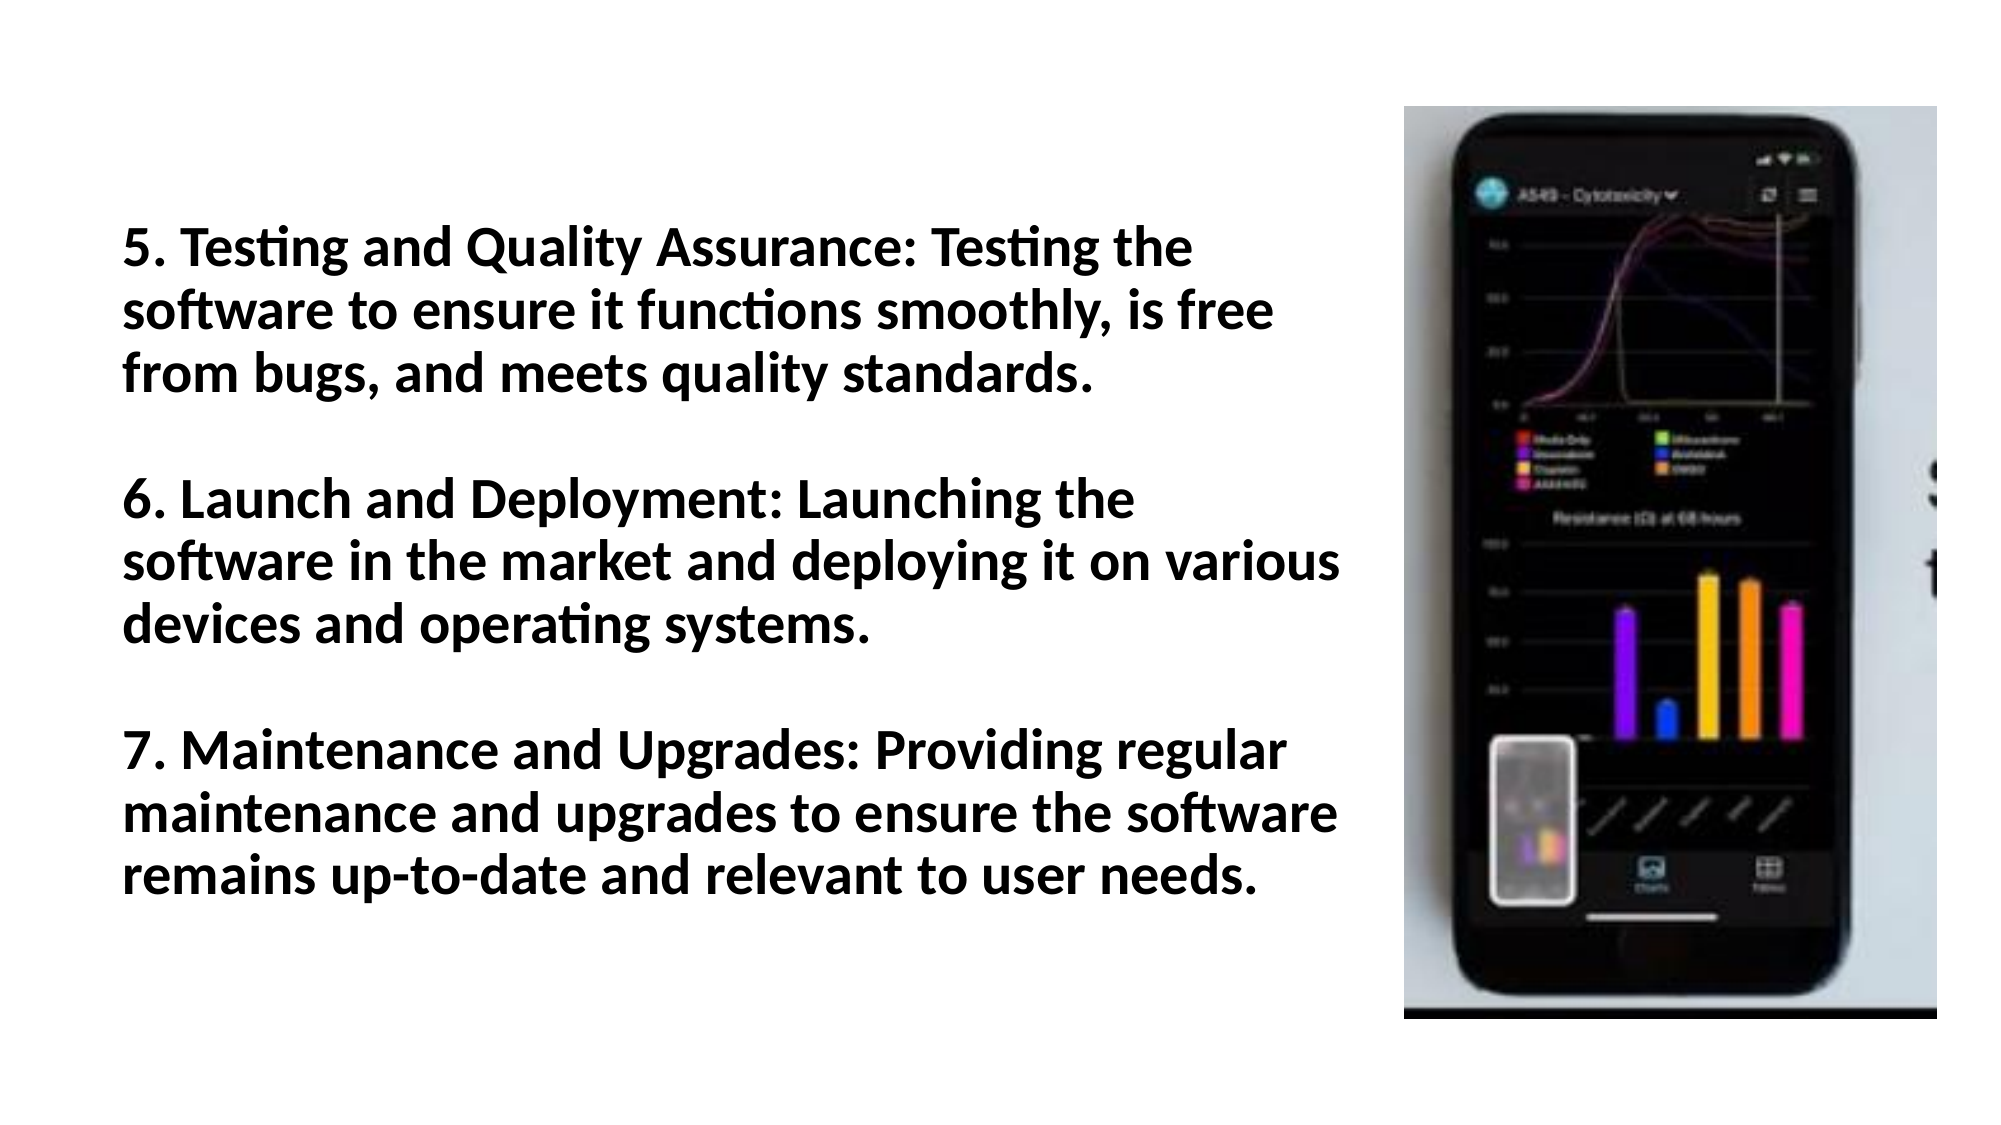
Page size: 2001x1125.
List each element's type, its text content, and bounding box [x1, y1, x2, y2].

list 5. Testing and Quality Assurance: Testing the software to ensure it functions smoothly, is free from bugs, and meets quality standards. 6. Launch and Deployment: Launching the software in the market and deploying it on various devices and operating systems. 7. Maintenance and Upgrades: Providing regular maintenance and upgrades to ensure the software remains up-to-date and relevant to user needs. [107, 83, 1362, 974]
picture [1404, 106, 1937, 1019]
